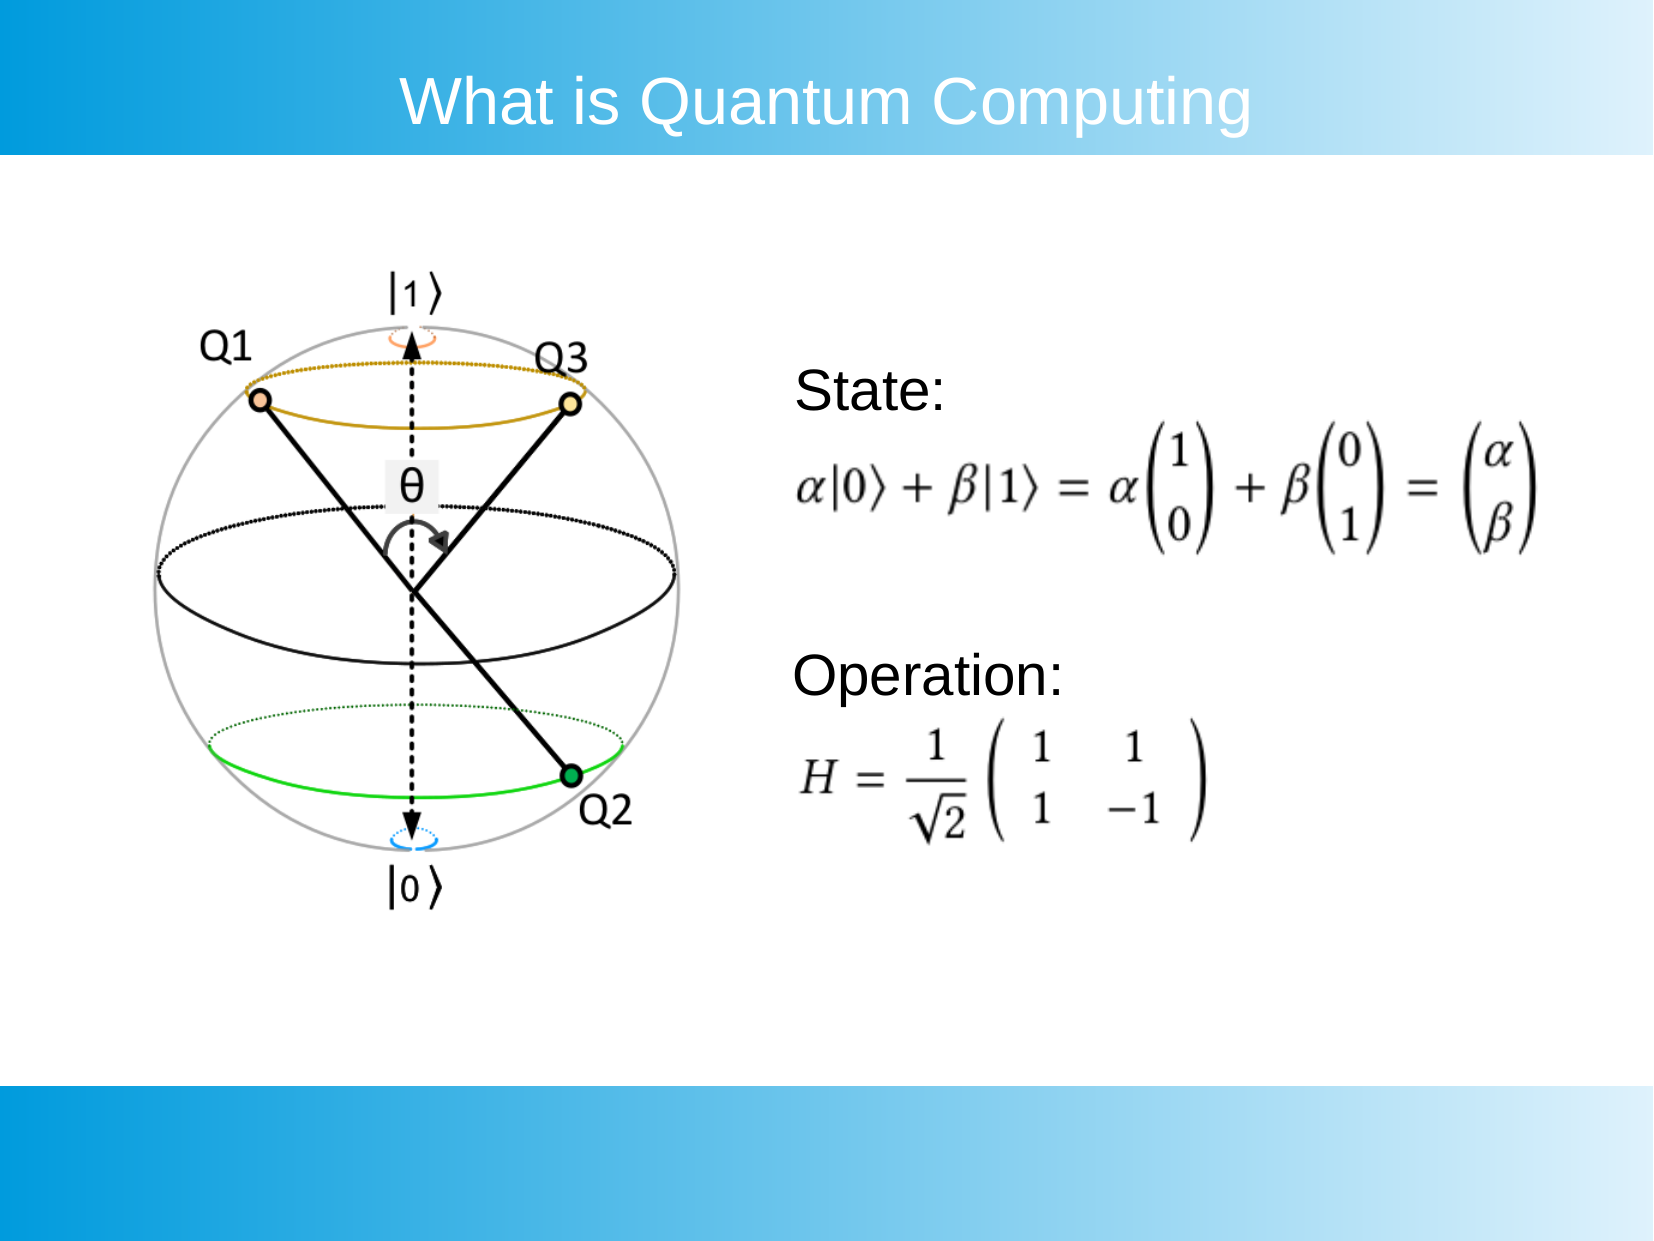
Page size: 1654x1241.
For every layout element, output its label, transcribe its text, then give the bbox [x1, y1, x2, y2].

text_box State: [780, 350, 1051, 421]
picture [777, 704, 1243, 870]
text_box Operation: [777, 635, 1081, 706]
title What is Quantum Computing [82, 49, 1571, 155]
picture [774, 404, 1576, 586]
picture [94, 249, 736, 931]
